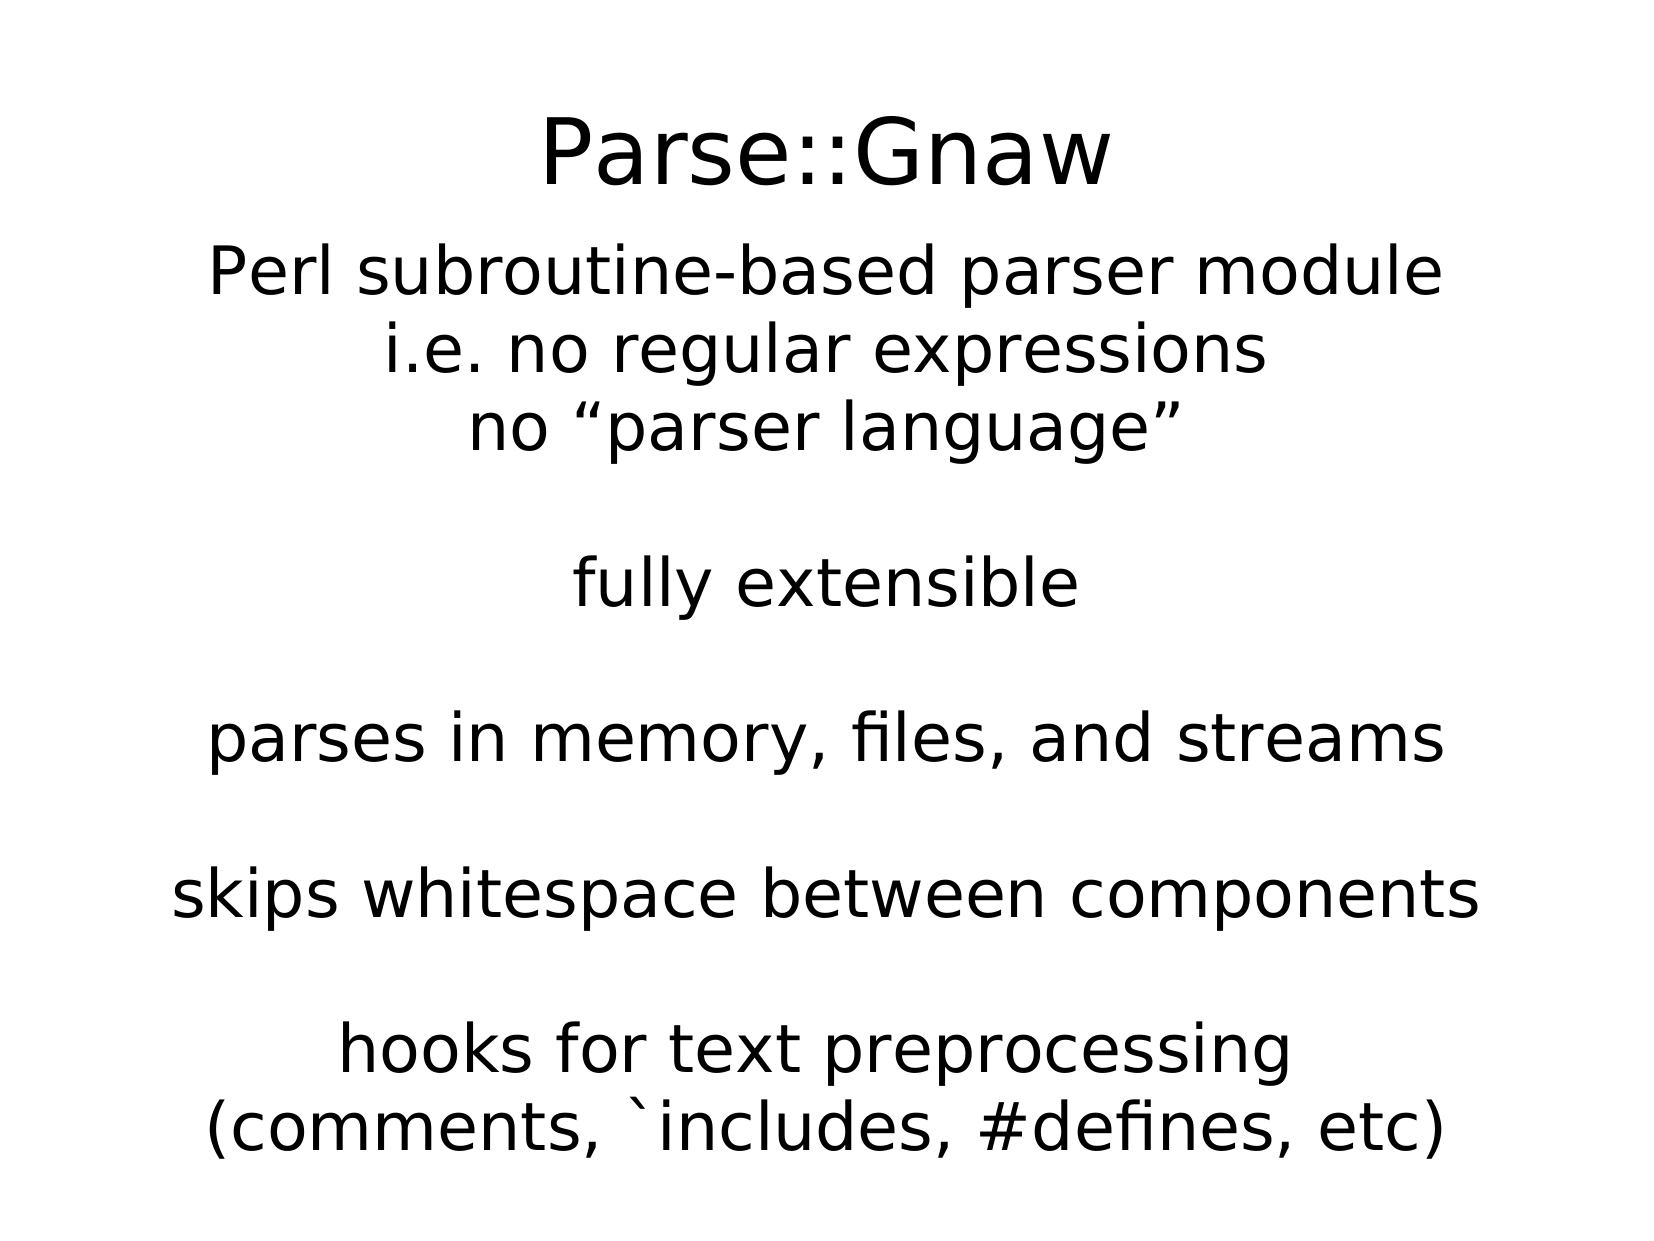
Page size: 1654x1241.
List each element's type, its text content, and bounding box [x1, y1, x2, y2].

subtitle Perl subroutine-based parser module i.e. no regular expressions no “parser language” fully extensible parses in memory, files, and streams skips whitespace between components hooks for text preprocessing (comments, `includes, #defines, etc) [82, 232, 1571, 1167]
title Parse::Gnaw [82, 49, 1571, 232]
